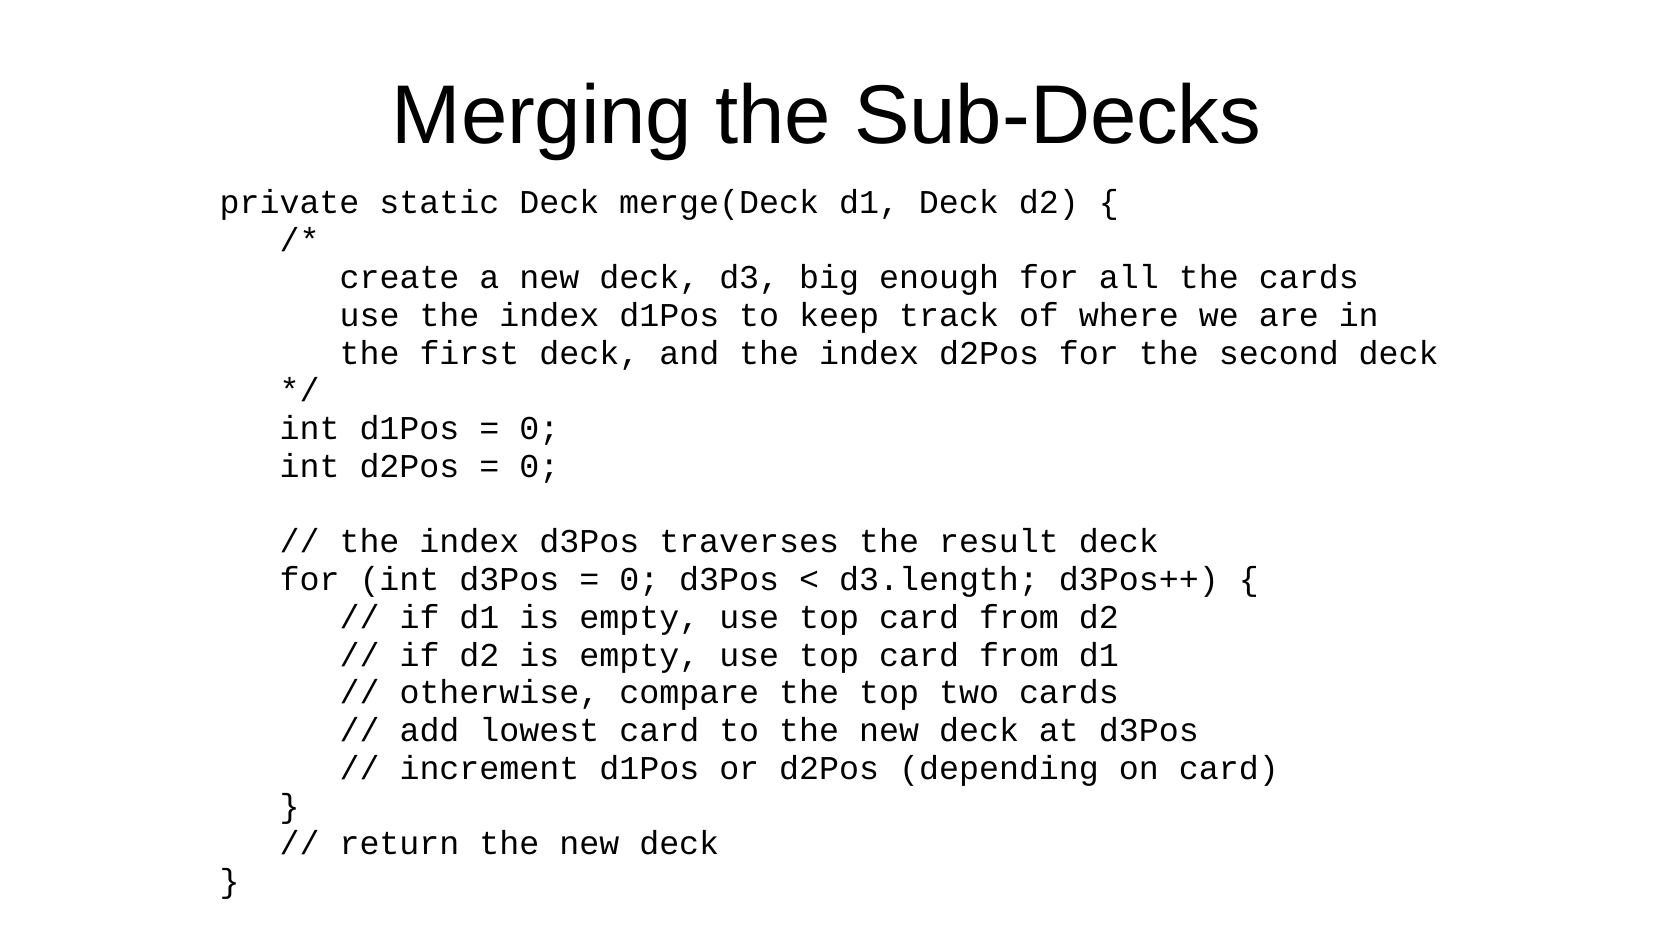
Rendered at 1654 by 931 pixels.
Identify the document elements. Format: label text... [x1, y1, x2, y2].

text_box private static Deck merge(Deck d1, Deck d2) { /* create a new deck, d3, big enough for all the cards use the index d1Pos to keep track of where we are in the first deck, and the index d2Pos for the second deck */ int d1Pos = 0; int d2Pos = 0; // the index d3Pos traverses the result deck for (int d3Pos = 0; d3Pos < d3.length; d3Pos++) { // if d1 is empty, use top card from d2 // if d2 is empty, use top card from d1 // otherwise, compare the top two cards // add lowest card to the new deck at d3Pos // increment d1Pos or d2Pos (depending on card) } // return the new deck } [204, 178, 1455, 910]
title Merging the Sub-Decks [82, 37, 1571, 193]
